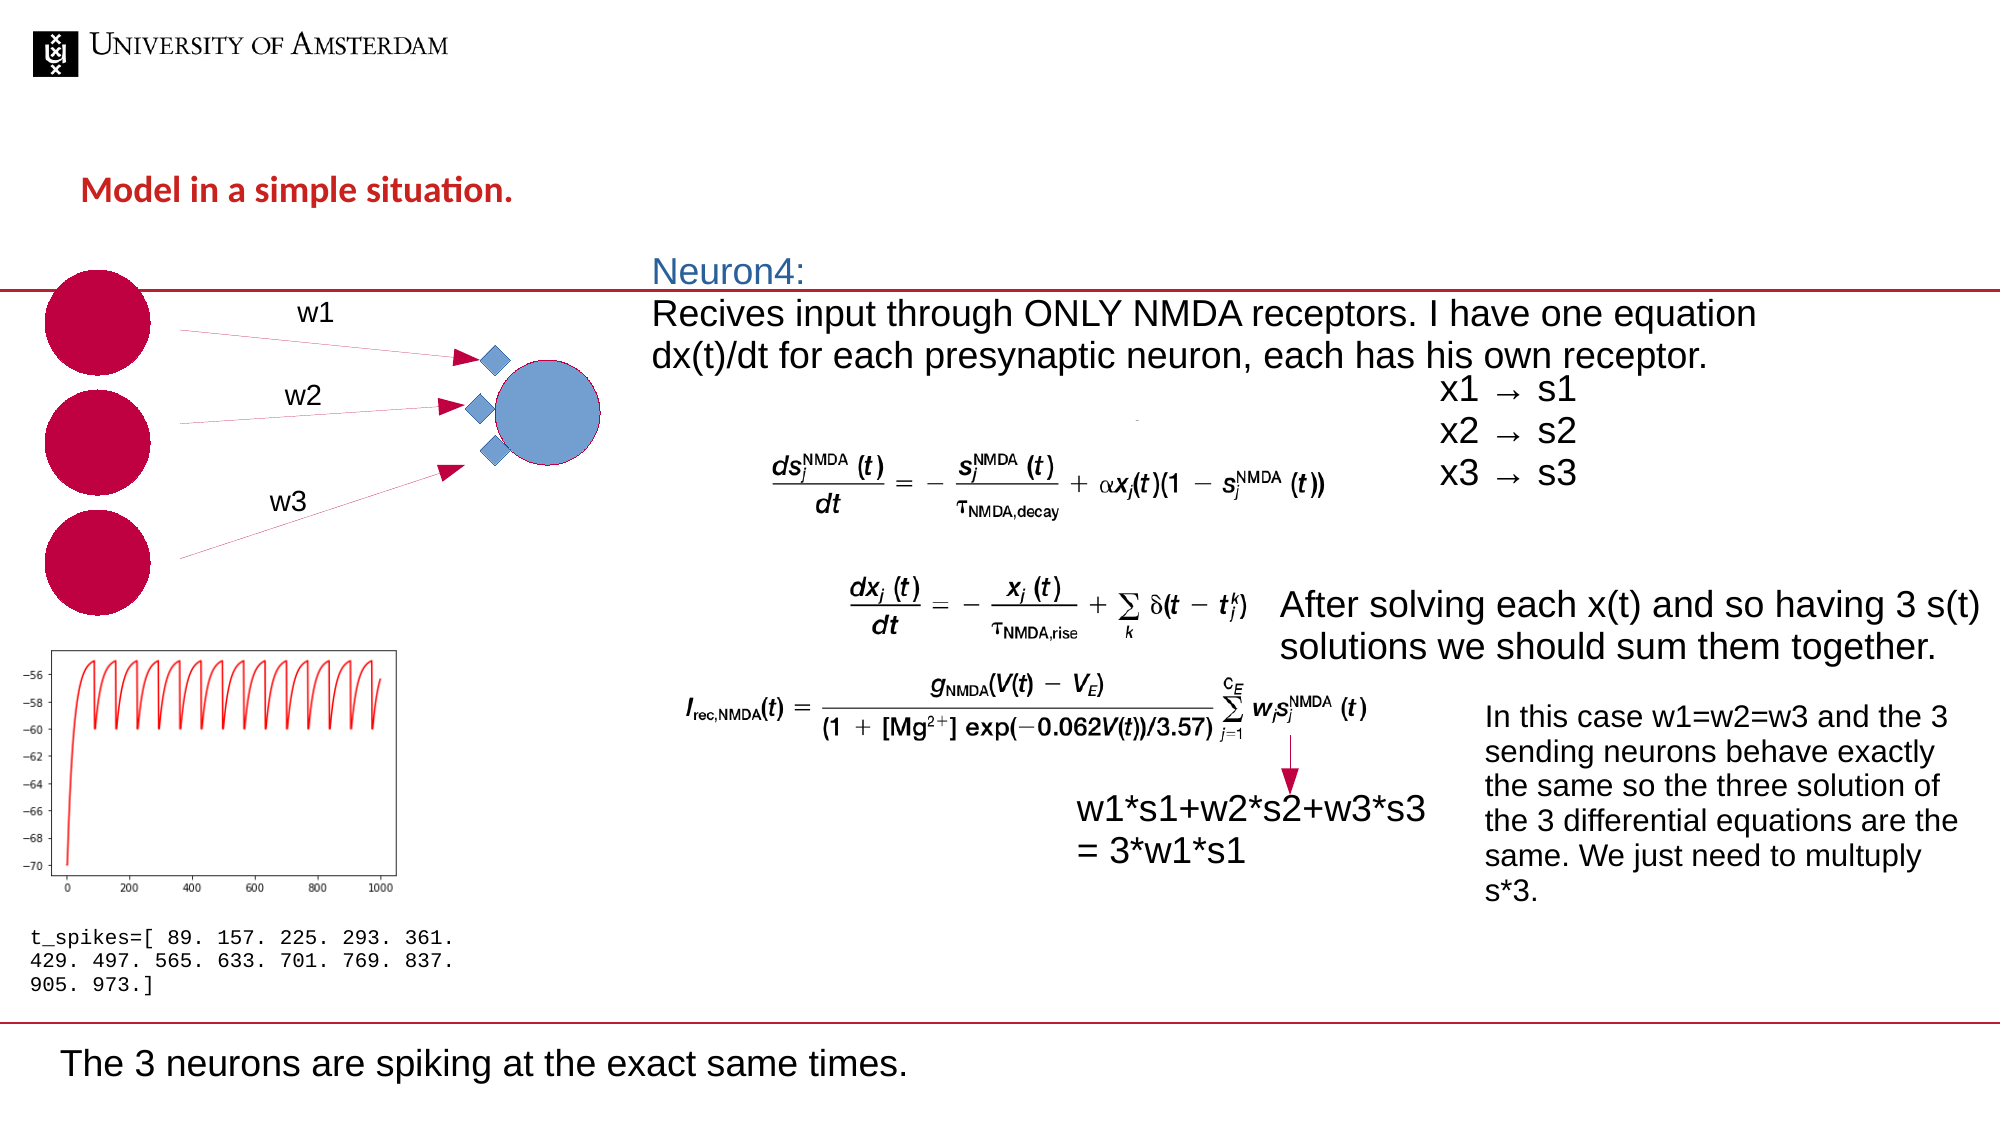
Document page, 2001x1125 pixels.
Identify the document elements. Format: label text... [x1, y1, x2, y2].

text_box [465, 360, 601, 466]
text_box [45, 510, 151, 616]
text_box Neuron4: Recives input through ONLY NMDA receptors. I have one equation dx(t)/dt for each presynaptic neuron, each has his own receptor. [636, 243, 1861, 426]
text_box x1 → s1 x2 → s2 x3 → s3 [1425, 360, 1621, 501]
text_box After solving each x(t) and so having 3 s(t) solutions we should sum them together. [1265, 576, 2000, 676]
text_box [45, 389, 151, 496]
text_box w2 [270, 371, 337, 421]
title Model in a simple situation. [80, 116, 1911, 271]
text_box The 3 neurons are spiking at the exact same times. [45, 1035, 946, 1125]
text_box w1*s1+w2*s2+w3*s3 = 3*w1*s1 [1062, 780, 1470, 879]
text_box [45, 270, 151, 376]
picture [33, 31, 448, 77]
picture [15, 644, 403, 901]
text_box [480, 345, 511, 376]
picture [630, 420, 1486, 766]
text_box w1 [282, 288, 361, 346]
text_box w3 [255, 477, 322, 526]
text_box In this case w1=w2=w3 and the 3 sending neurons behave exactly the same so the three solution of the 3 differential equations are the same. We just need to multuply s*3. [1470, 691, 1986, 916]
text_box t_spikes=[ 89. 157. 225. 293. 361. 429. 497. 565. 633. 701. 769. 837. 905. 973.] [15, 919, 470, 1006]
